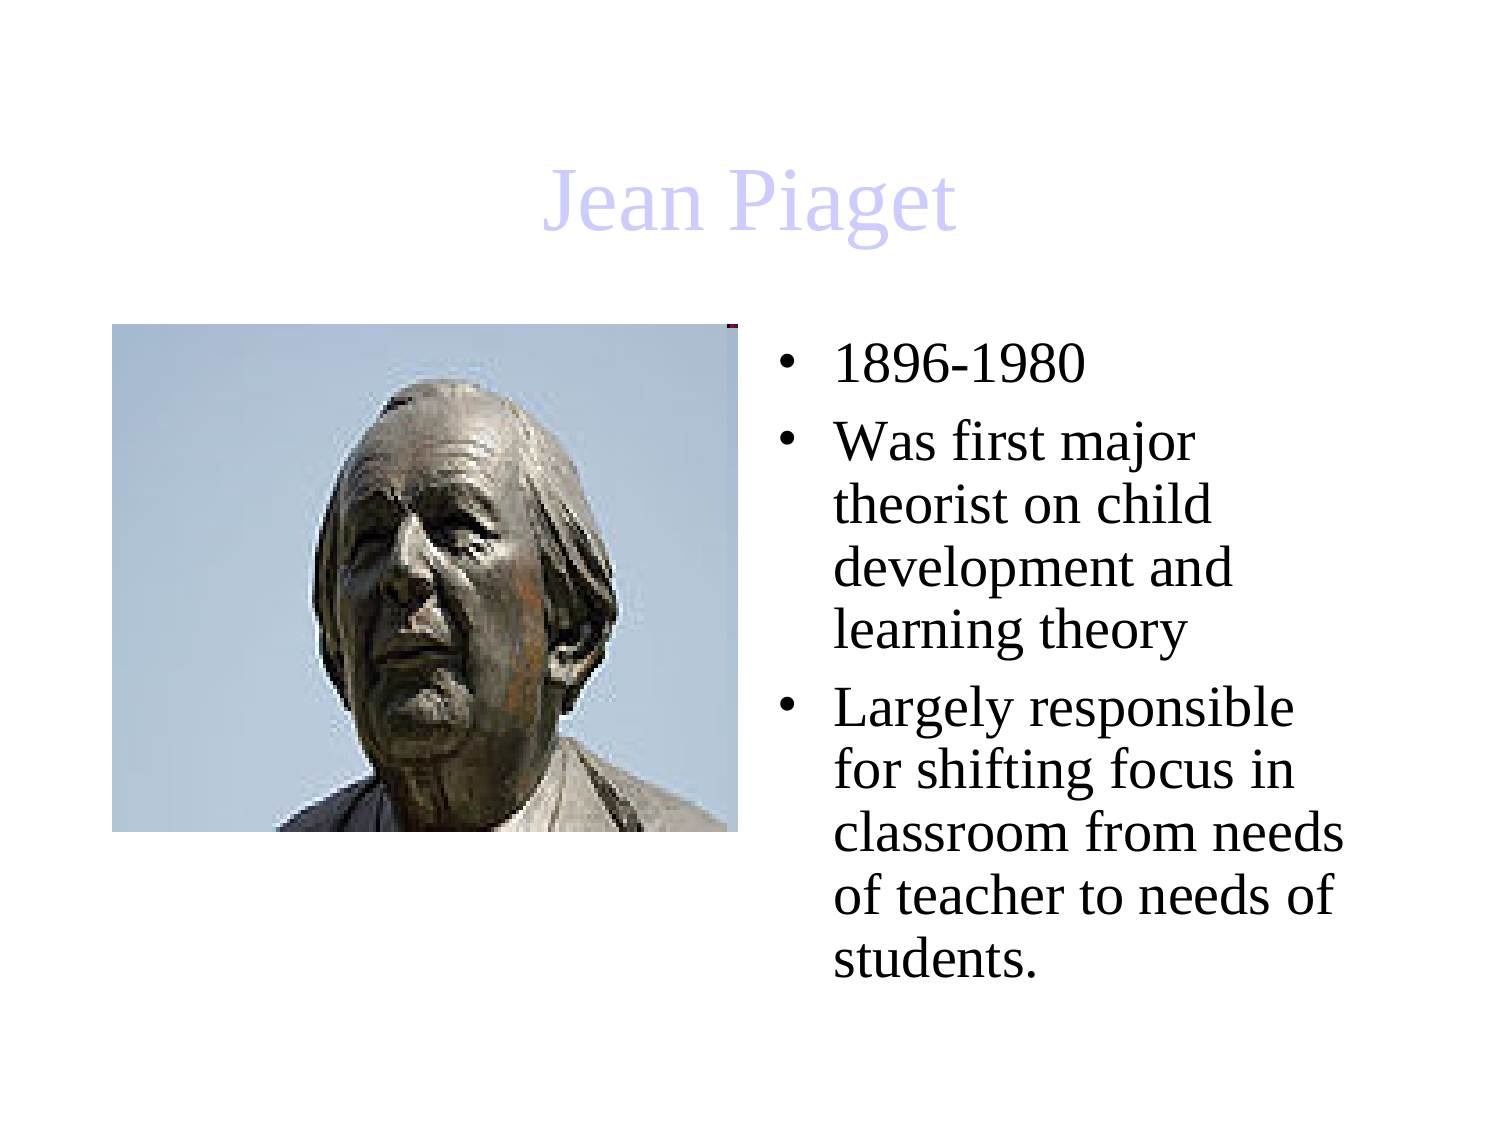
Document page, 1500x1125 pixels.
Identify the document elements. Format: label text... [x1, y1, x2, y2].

picture [112, 324, 738, 832]
list 1896-1980 Was first major theorist on child development and learning theory Largely responsible for shifting focus in classroom from needs of teacher to needs of students. [762, 324, 1388, 1000]
title Jean Piaget [112, 99, 1388, 288]
